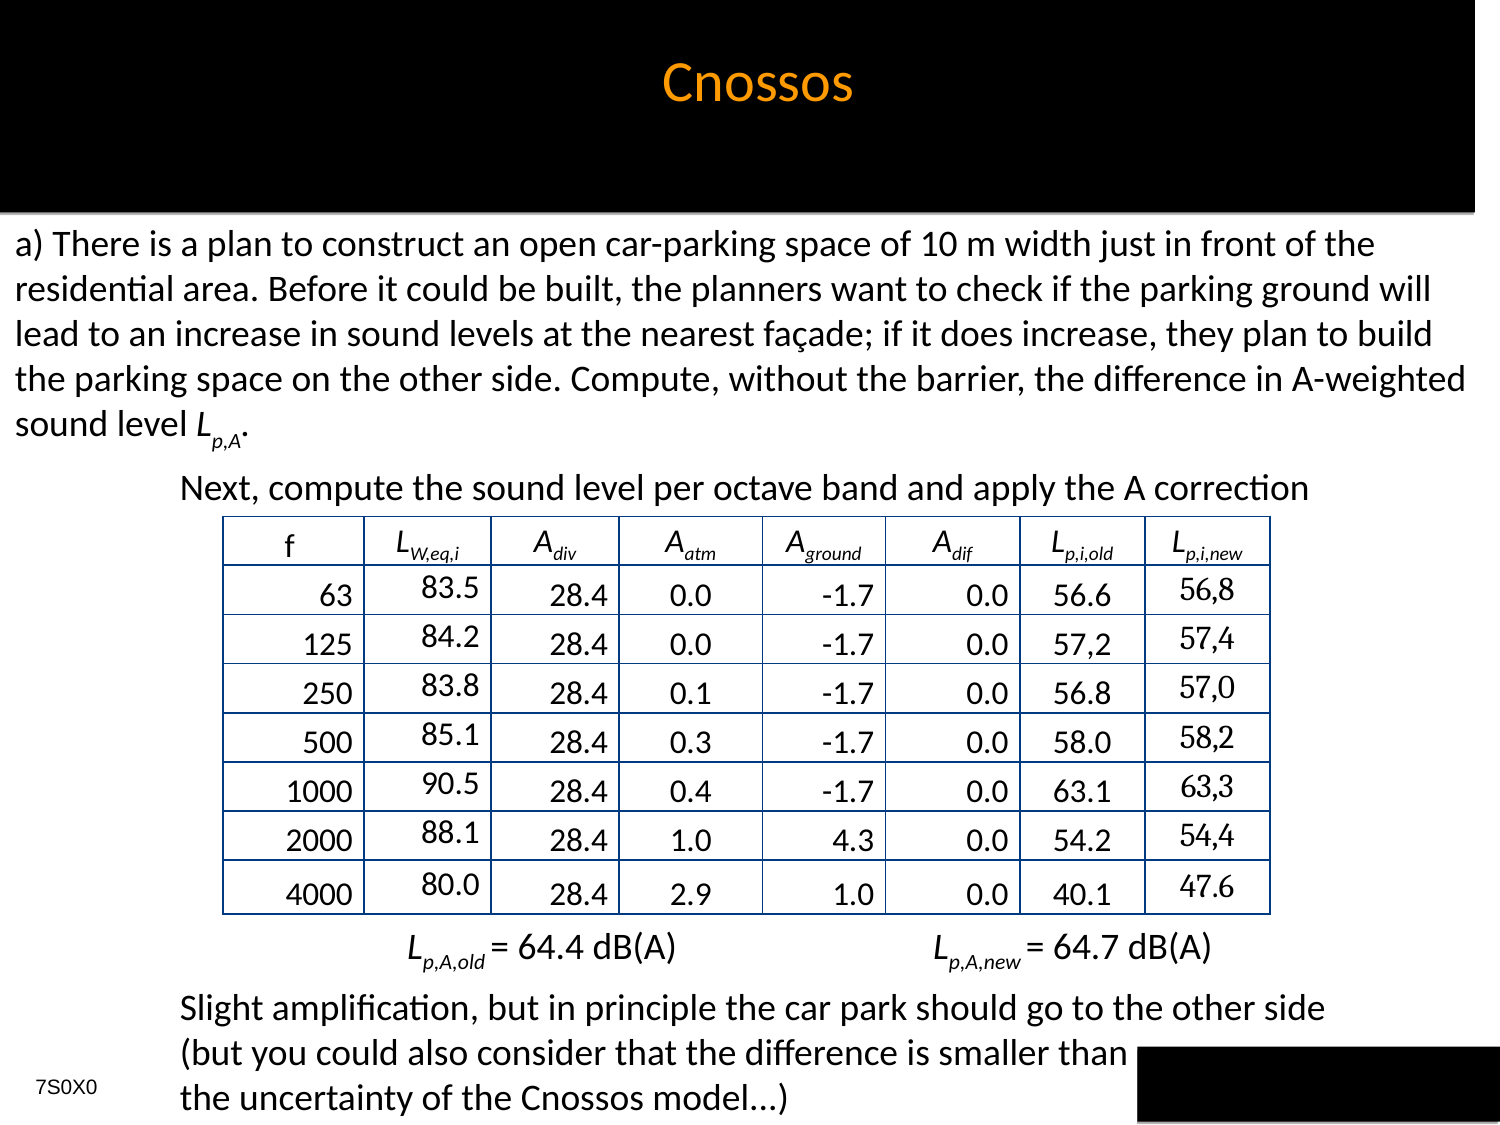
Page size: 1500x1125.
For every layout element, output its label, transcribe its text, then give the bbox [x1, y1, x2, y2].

table_cell 83.8 [365, 664, 490, 712]
text_box Next, compute the sound level per octave band and apply the A correction [165, 464, 1426, 555]
table_cell 40.1 [1021, 861, 1144, 913]
table_cell 0.4 [620, 763, 762, 810]
table_cell 28.4 [492, 714, 618, 761]
table_header f [224, 555, 363, 564]
table_cell -1.7 [763, 714, 885, 761]
table_cell 250 [224, 664, 363, 712]
table_cell 0.3 [620, 714, 762, 761]
table_cell 2000 [224, 812, 363, 859]
table_header Lp,i,new [1146, 555, 1269, 564]
table_cell 54,4 [1146, 812, 1269, 859]
table_cell 0.1 [620, 664, 762, 712]
table_cell -1.7 [763, 566, 885, 614]
table_cell 28.4 [492, 664, 618, 712]
table_cell 57,0 [1146, 664, 1269, 712]
text_box [1351, 1046, 1500, 1122]
table_cell 0.0 [620, 615, 762, 663]
table_cell 63.1 [1021, 763, 1144, 810]
table_cell 85.1 [365, 714, 490, 761]
table_cell 0.0 [886, 812, 1019, 859]
table_cell 56.6 [1021, 566, 1144, 614]
table_header Lp,i,old [1021, 555, 1144, 564]
table_cell 63,3 [1146, 763, 1269, 810]
text_box a) There is a plan to construct an open car-parking space of 10 m width just in front of the residential area. Before it could be built, the planners want to check if the parking ground will lead to an increase in sound levels at the nearest façade; if it does increase, they plan to build the parking space on the other side. Compute, without the barrier, the difference in A-weighted sound level Lp,A. [0, 111, 1500, 461]
table_cell 2.9 [620, 861, 762, 913]
table_cell 4000 [224, 861, 363, 913]
table_header LW,eq,i [365, 555, 490, 564]
table_header Aground [763, 555, 885, 564]
table_cell 56,8 [1146, 566, 1269, 614]
title Cnossos [100, 35, 1417, 111]
table_cell 88.1 [365, 812, 490, 859]
table_cell 58.0 [1021, 714, 1144, 761]
table_cell 28.4 [492, 861, 618, 913]
text_box Slight amplification, but in principle the car park should go to the other side (but you could also consider that the difference is smaller than the uncertainty of the Cnossos model...) [165, 975, 1351, 1125]
table_cell 56.8 [1021, 664, 1144, 712]
table_cell 0.0 [886, 714, 1019, 761]
table_cell 28.4 [492, 763, 618, 810]
table_cell 28.4 [492, 566, 618, 614]
table_header Adif [886, 555, 1019, 564]
table_cell 0.0 [886, 763, 1019, 810]
table_cell 58,2 [1146, 714, 1269, 761]
table_cell 0.0 [886, 615, 1019, 663]
table_cell 80.0 [365, 861, 490, 913]
table_cell 57,2 [1021, 615, 1144, 663]
table_header Adiv [492, 555, 618, 564]
table_cell 90.5 [365, 763, 490, 810]
table_cell 57,4 [1146, 615, 1269, 663]
table_cell 47.6 [1146, 861, 1269, 913]
table_cell 1.0 [763, 861, 885, 913]
table_cell 28.4 [492, 812, 618, 859]
table_cell 0.0 [886, 566, 1019, 614]
table_cell -1.7 [763, 763, 885, 810]
table_cell 54.2 [1021, 812, 1144, 859]
table_cell -1.7 [763, 664, 885, 712]
table_cell 63 [224, 566, 363, 614]
table_cell 0.0 [886, 664, 1019, 712]
table_cell 0.0 [620, 566, 762, 614]
table_cell -1.7 [763, 615, 885, 663]
table_cell 83.5 [365, 566, 490, 614]
table_header Aatm [620, 555, 762, 564]
text_box Lp,A,new = 64.7 dB(A) [918, 914, 1228, 975]
table_cell 28.4 [492, 615, 618, 663]
text_box [0, 0, 1475, 111]
table_cell 500 [224, 714, 363, 761]
text_box Lp,A,old = 64.4 dB(A) [392, 914, 693, 975]
table_cell 4.3 [763, 812, 885, 859]
table_cell 125 [224, 615, 363, 663]
table_cell 84.2 [365, 615, 490, 663]
table_cell 1.0 [620, 812, 762, 859]
table_cell 0.0 [886, 861, 1019, 913]
table_cell 1000 [224, 763, 363, 810]
text_box 7S0X0 [35, 1070, 165, 1102]
